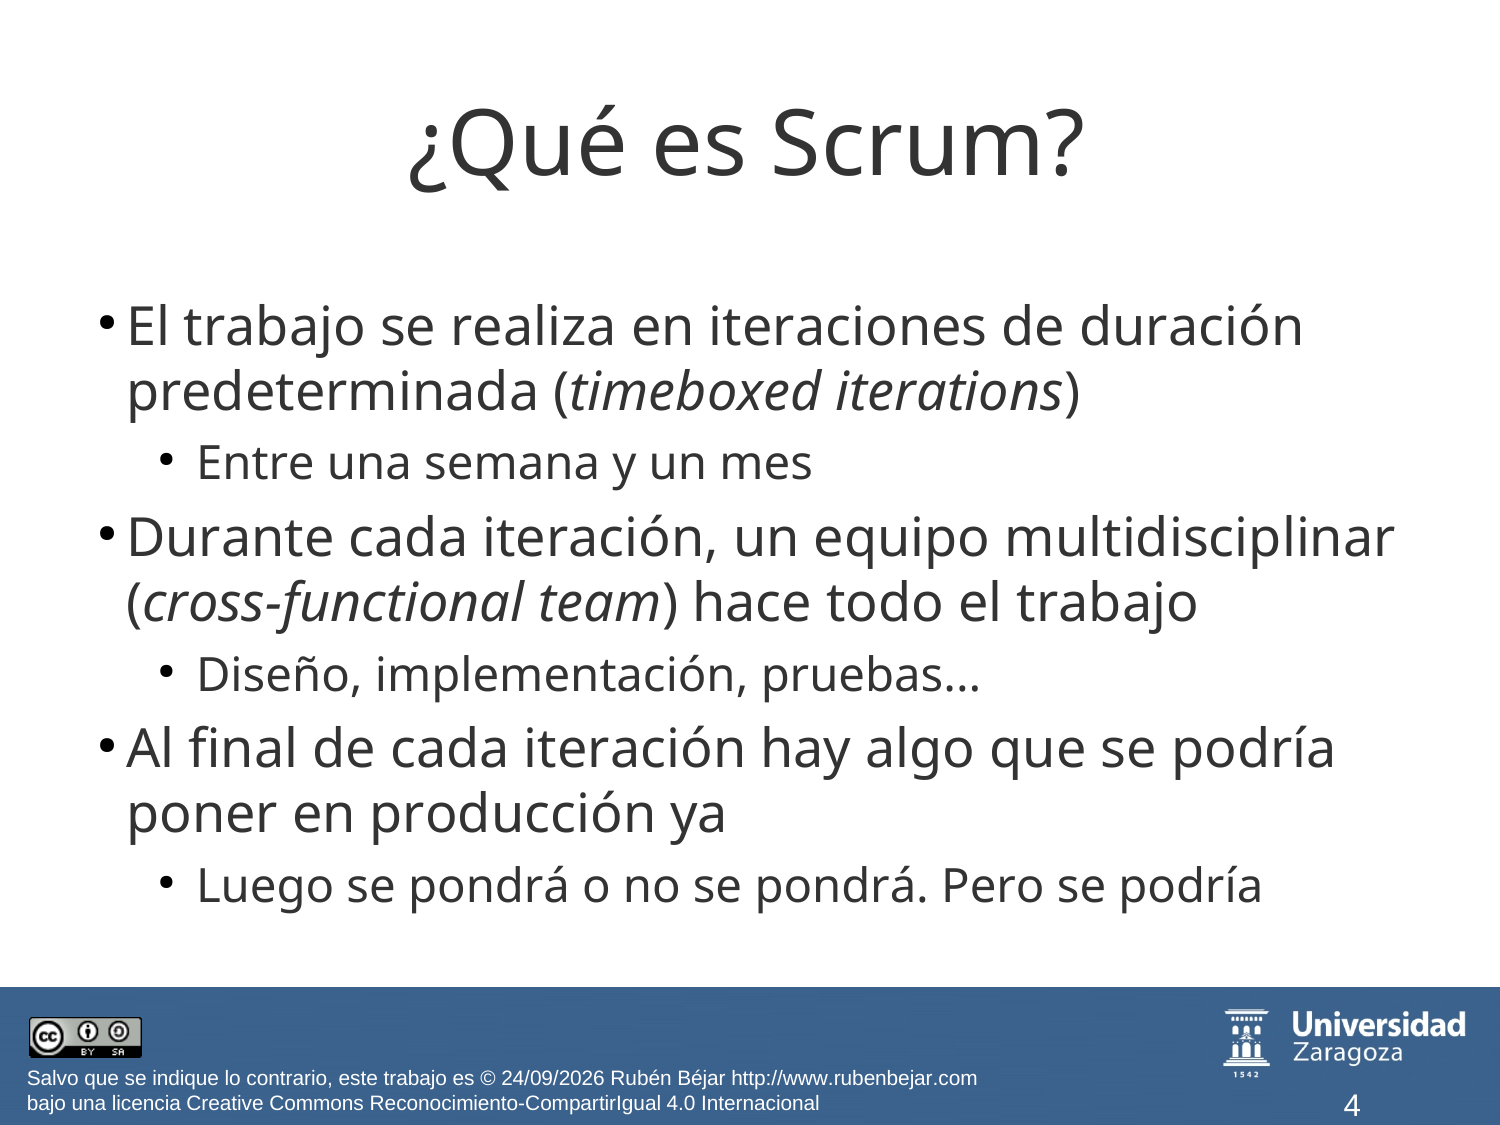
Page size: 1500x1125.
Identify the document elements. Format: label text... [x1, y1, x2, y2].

picture [0, 987, 1500, 1125]
title ¿Qué es Scrum? [74, 21, 1420, 257]
list El trabajo se realiza en iteraciones de duración predeterminada (timeboxed iterations) Entre una semana y un mes Durante cada iteración, un equipo multidisciplinar (cross-functional team) hace todo el trabajo Diseño, implementación, pruebas... Al final de cada iteración hay algo que se podría poner en producción ya Luego se pondrá o no se pondrá. Pero se podría [82, 283, 1418, 957]
